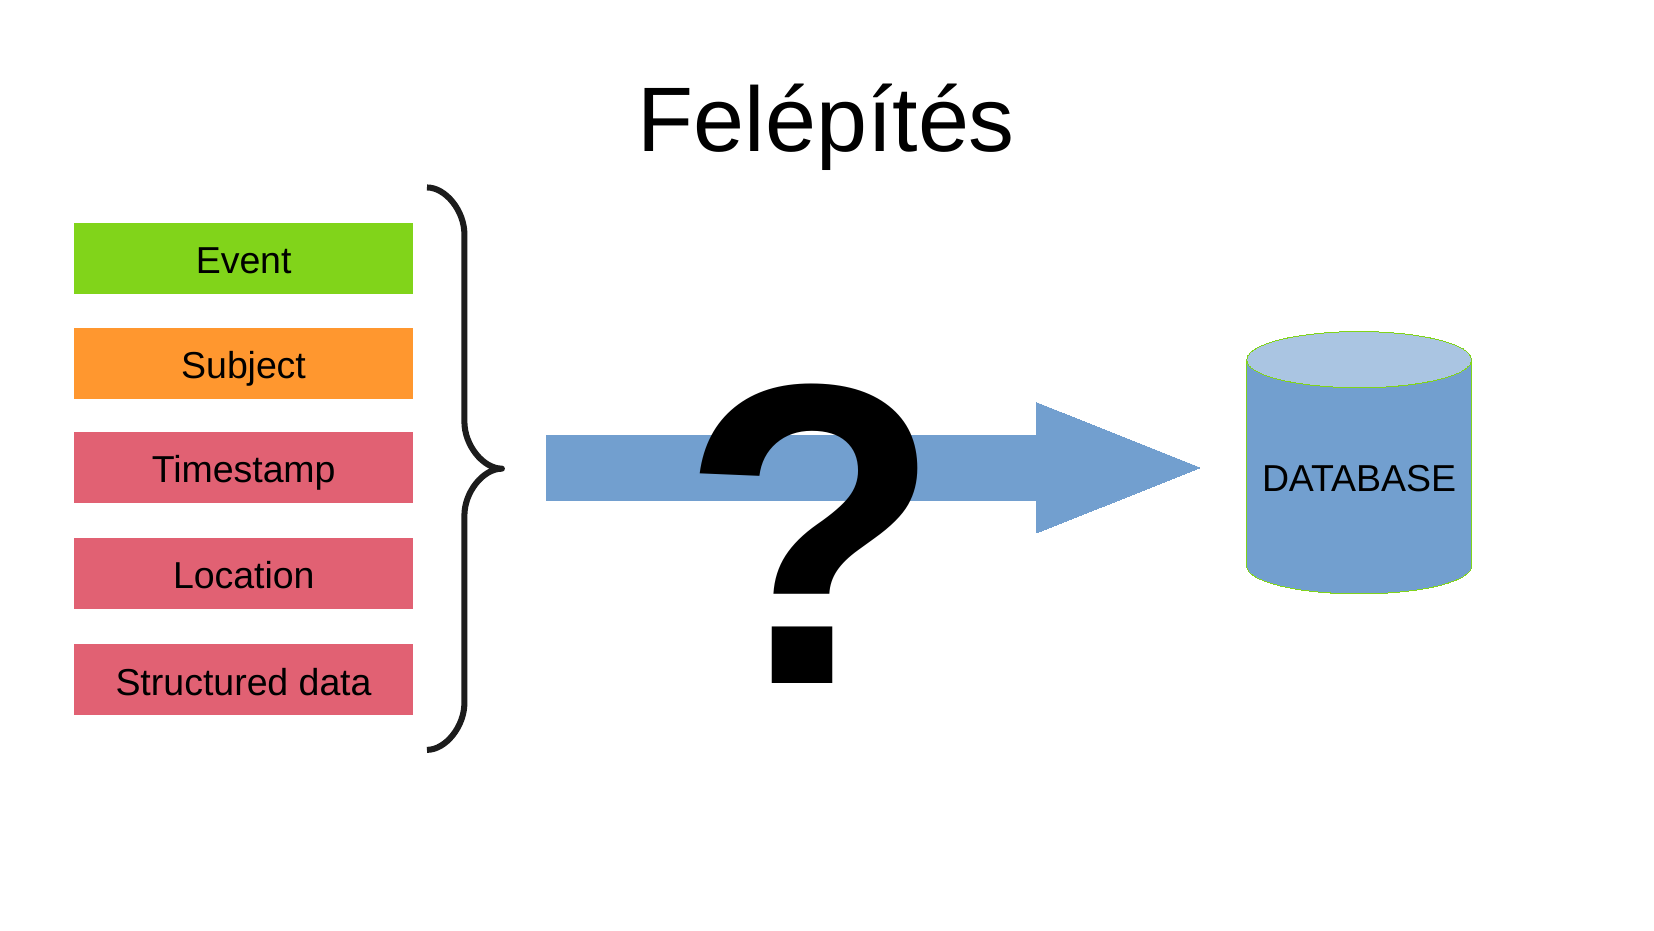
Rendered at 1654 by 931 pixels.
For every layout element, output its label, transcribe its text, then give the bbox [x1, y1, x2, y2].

text_box [987, 402, 1200, 533]
text_box Location [74, 538, 413, 609]
title Felépítés [82, 37, 1571, 193]
text_box DATABASE [1246, 361, 1472, 594]
text_box Timestamp [74, 432, 413, 503]
text_box ? [665, 246, 987, 741]
text_box Structured data [74, 644, 413, 715]
text_box Subject [74, 328, 413, 399]
text_box Event [74, 223, 413, 294]
text_box [546, 435, 665, 501]
